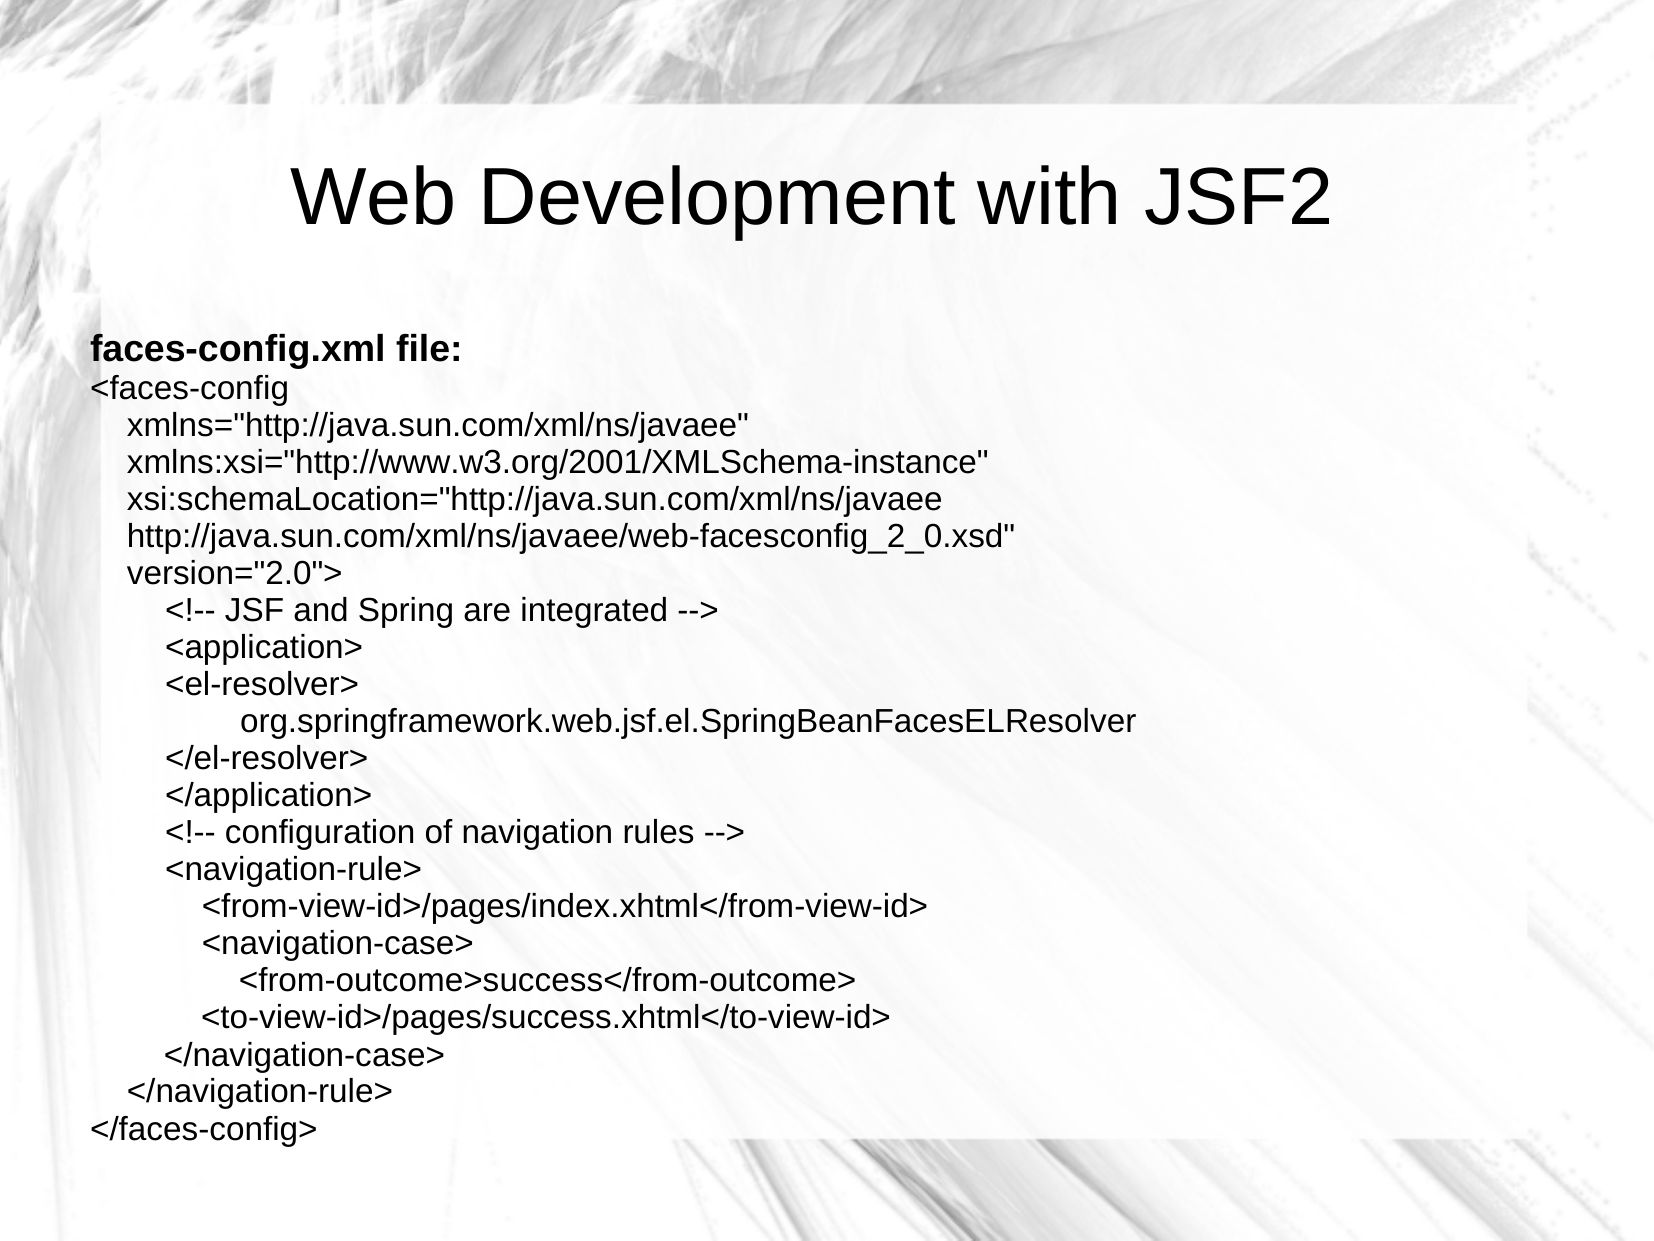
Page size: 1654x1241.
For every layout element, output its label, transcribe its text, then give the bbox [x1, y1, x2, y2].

subtitle faces-config.xml file: <faces-config xmlns="http://java.sun.com/xml/ns/javaee" xmlns:xsi="http://www.w3.org/2001/XMLSchema-instance" xsi:schemaLocation="http://java.sun.com/xml/ns/javaee http://java.sun.com/xml/ns/javaee/web-facesconfig_2_0.xsd" version="2.0"> <!-- JSF and Spring are integrated --> <application> <el-resolver> org.springframework.web.jsf.el.SpringBeanFacesELResolver </el-resolver> </application> <!-- configuration of navigation rules --> <navigation-rule> <from-view-id>/pages/index.xhtml</from-view-id> <navigation-case> <from-outcome>success</from-outcome> <to-view-id>/pages/success.xhtml</to-view-id> </navigation-case> </navigation-rule> </faces-config> [89, 300, 1546, 1175]
title Web Development with JSF2 [118, 112, 1506, 281]
picture [0, 0, 1654, 1241]
